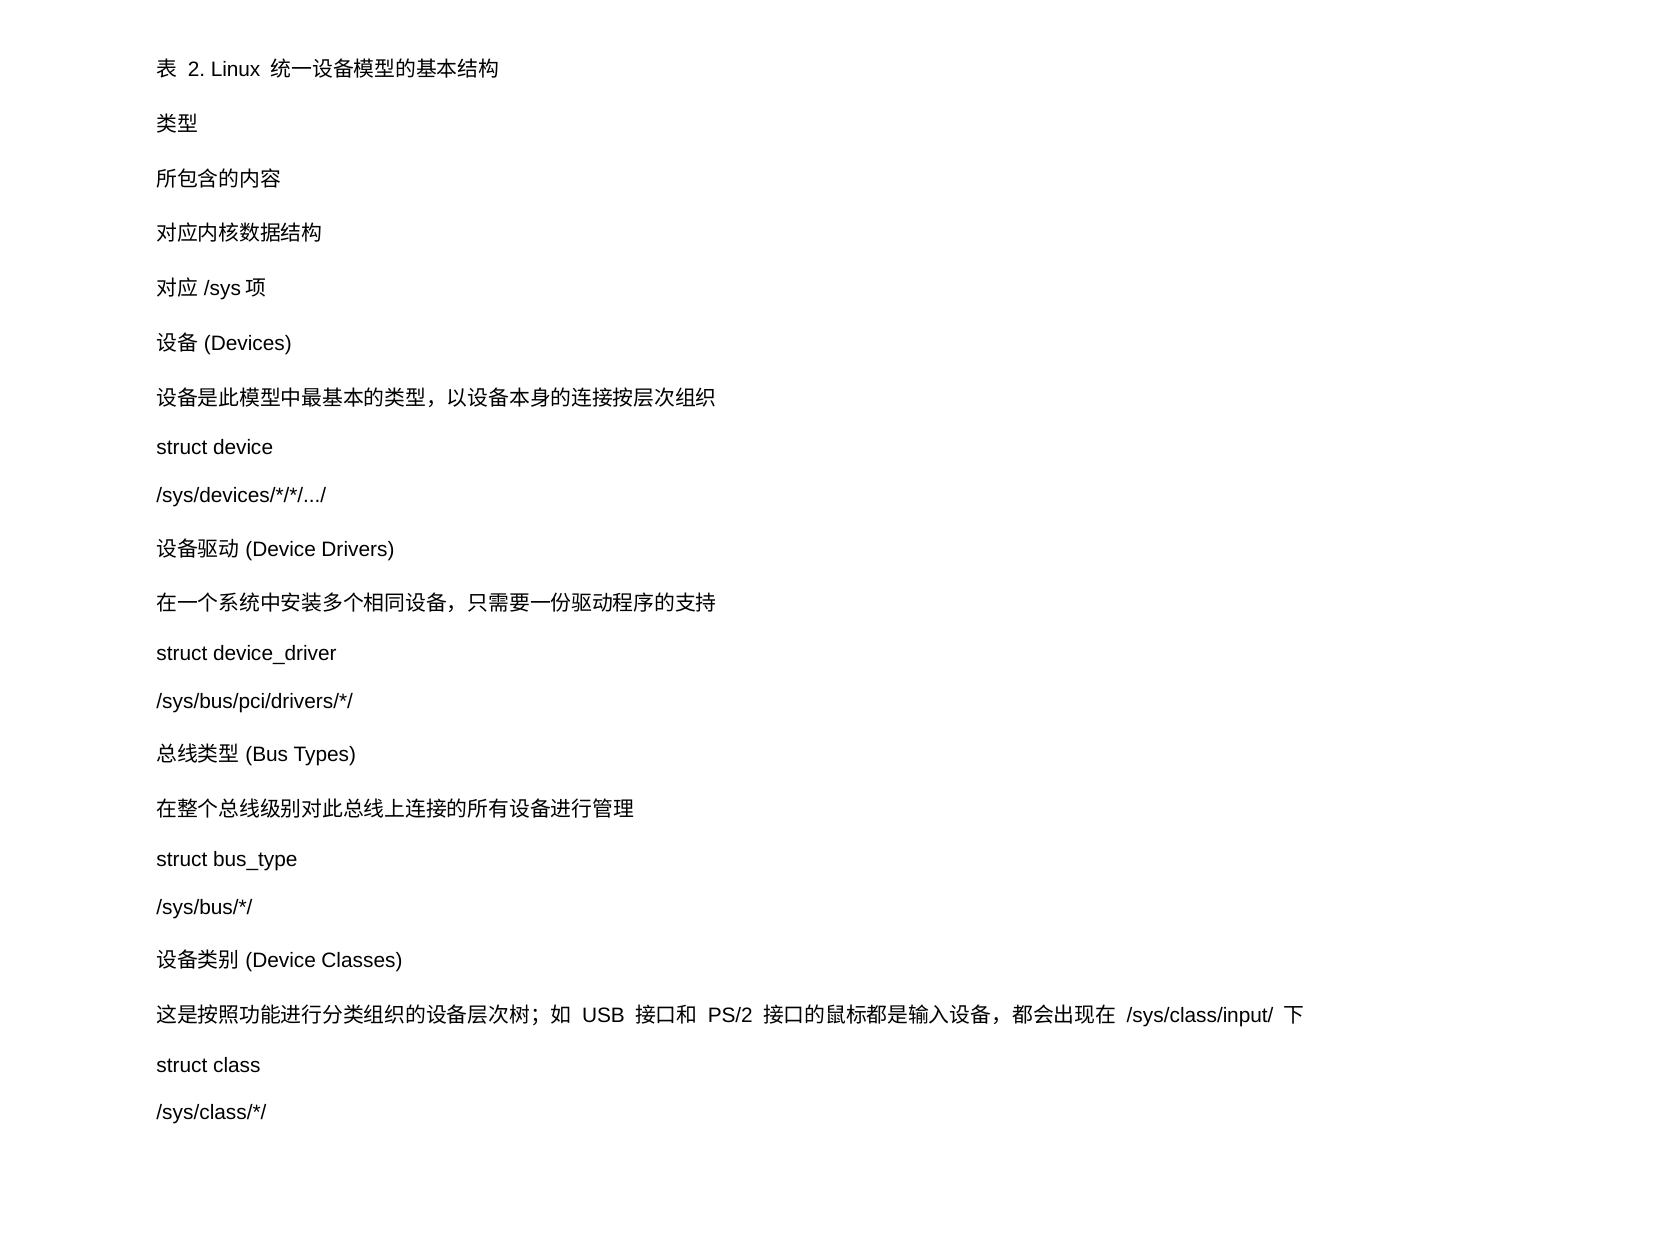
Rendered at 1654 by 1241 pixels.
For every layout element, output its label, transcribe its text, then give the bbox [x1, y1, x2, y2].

text_box 表 2. Linux 统一设备模型的基本结构 类型 所包含的内容 对应内核数据结构 对应/sys项 设备(Devices) 设备是此模型中最基本的类型，以设备本身的连接按层次组织 struct device /sys/devices/*/*/.../ 设备驱动(Device Drivers) 在一个系统中安装多个相同设备，只需要一份驱动程序的支持 struct device_driver /sys/bus/pci/drivers/*/ 总线类型(Bus Types) 在整个总线级别对此总线上连接的所有设备进行管理 struct bus_type /sys/bus/*/ 设备类别(Device Classes) 这是按照功能进行分类组织的设备层次树；如 USB 接口和 PS/2 接口的鼠标都是输入设备，都会出现在 /sys/class/input/ 下 struct class /sys/class/*/ [141, 45, 1321, 1194]
